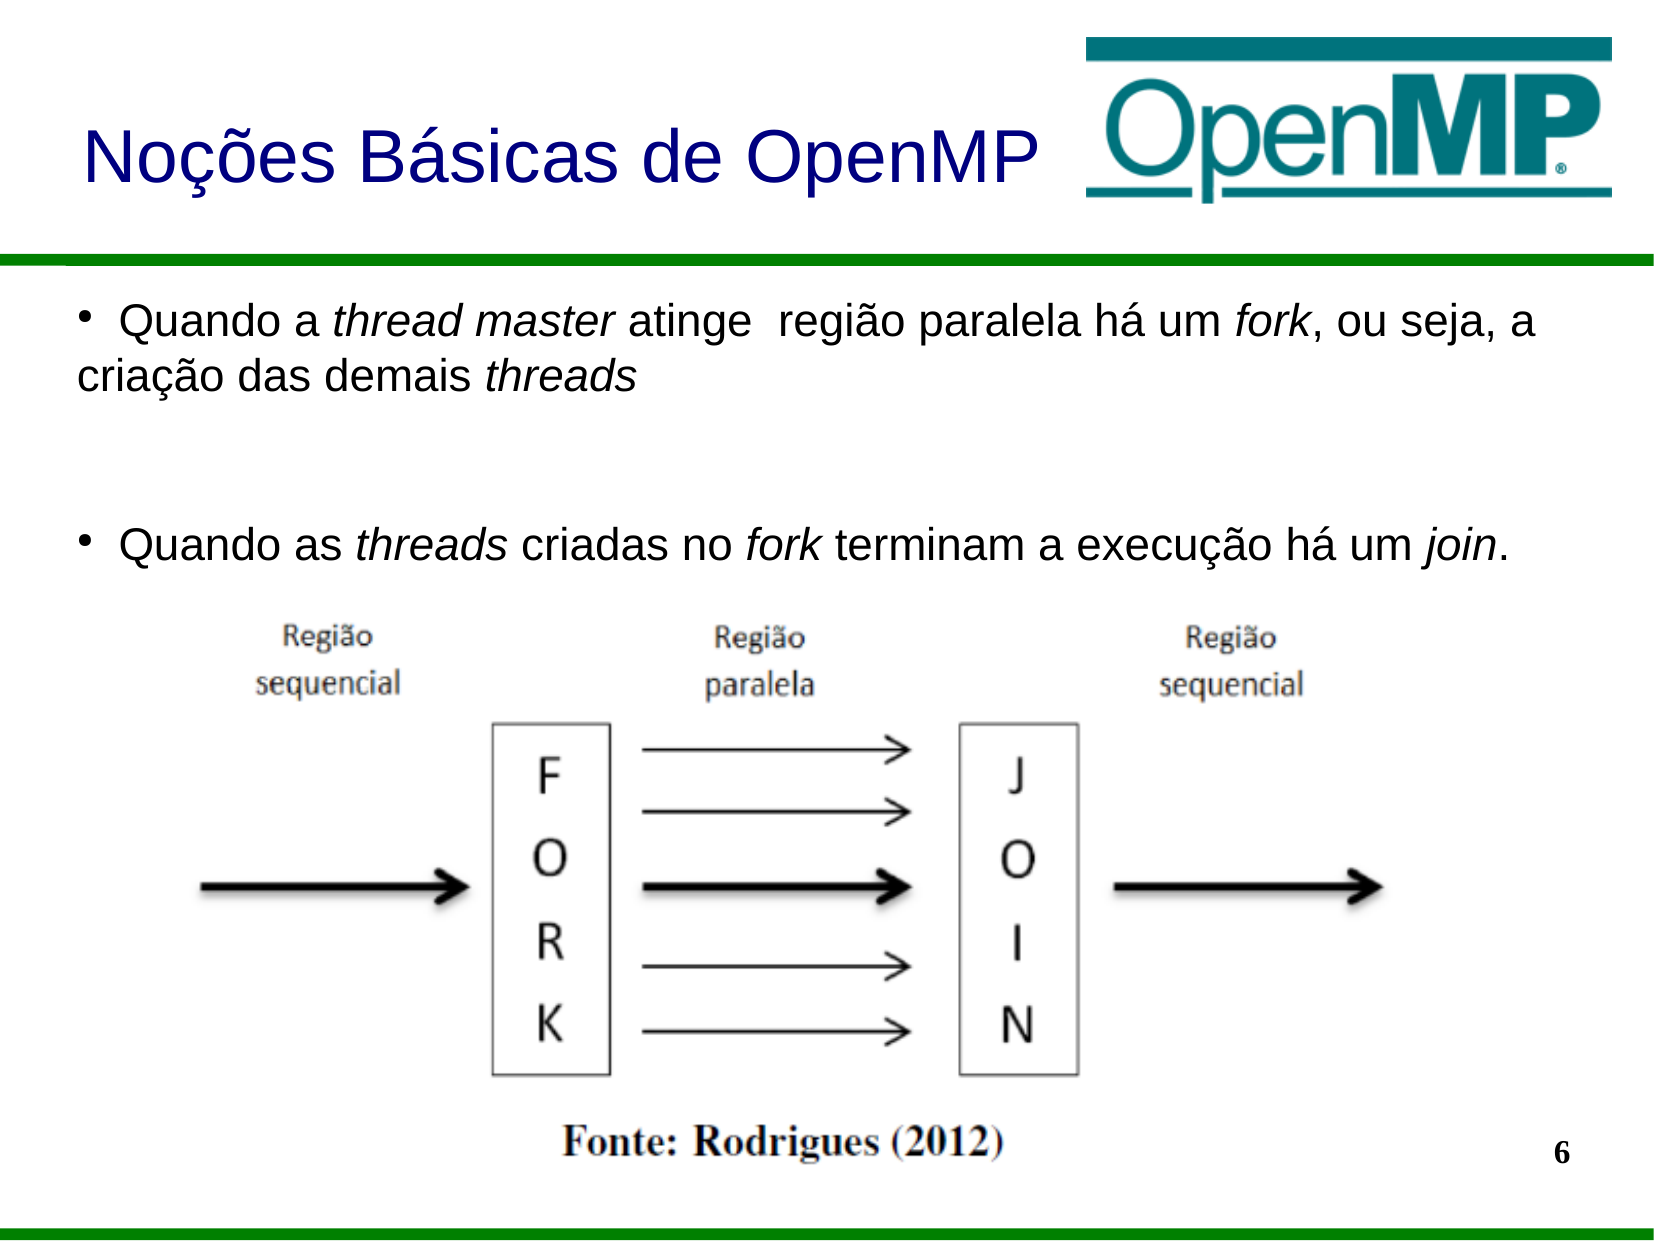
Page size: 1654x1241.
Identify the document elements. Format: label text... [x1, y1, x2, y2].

list Quando a thread master atinge região paralela há um fork, ou seja, a criação das demais threads Quando as threads criadas no fork terminam a execução há um join. [76, 290, 1565, 995]
title Noções Básicas de OpenMP [82, 49, 1571, 257]
picture [1086, 37, 1612, 226]
picture [151, 607, 1430, 1183]
slide_number <número> [1185, 1129, 1571, 1216]
